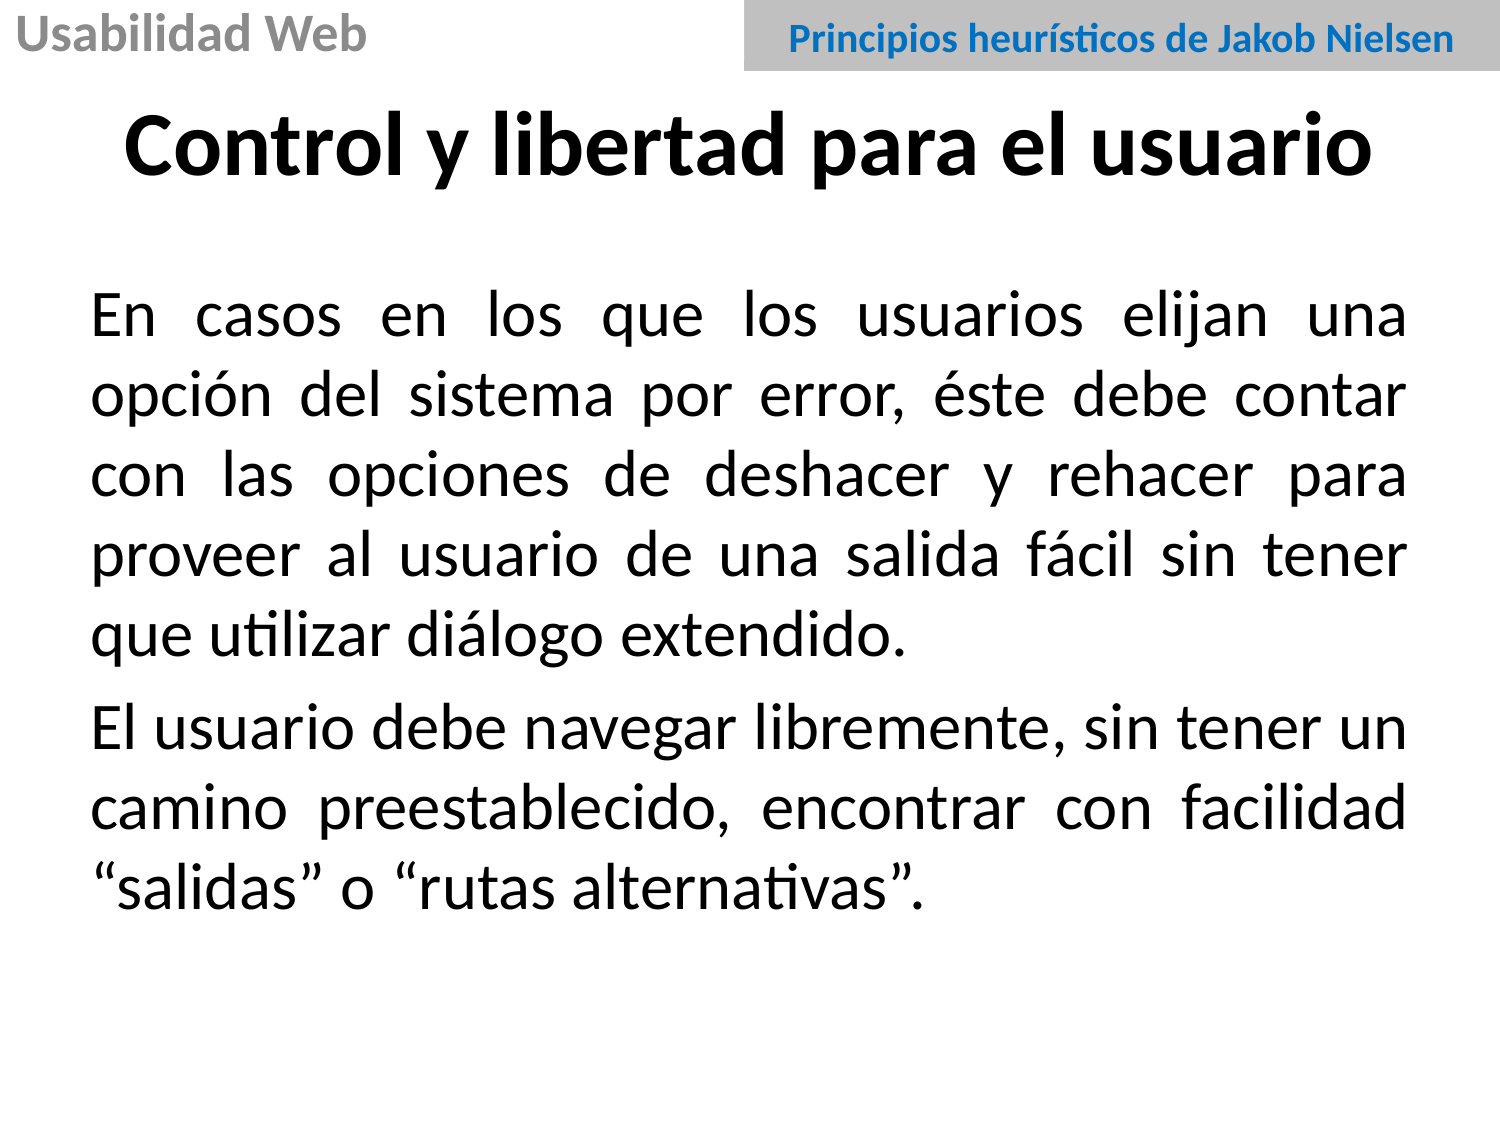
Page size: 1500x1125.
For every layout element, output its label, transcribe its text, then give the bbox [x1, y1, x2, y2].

list En casos en los que los usuarios elijan una opción del sistema por error, éste debe contar con las opciones de deshacer y rehacer para proveer al usuario de una salida fácil sin tener que utilizar diálogo extendido. El usuario debe navegar libremente, sin tener un camino preestablecido, encontrar con facilidad “salidas” o “rutas alternativas”. [75, 262, 1425, 1005]
title Principios heurísticos de Jakob Nielsen [744, 0, 1500, 71]
title Usabilidad Web [0, 0, 745, 60]
title Control y libertad para el usuario [75, 60, 1425, 233]
